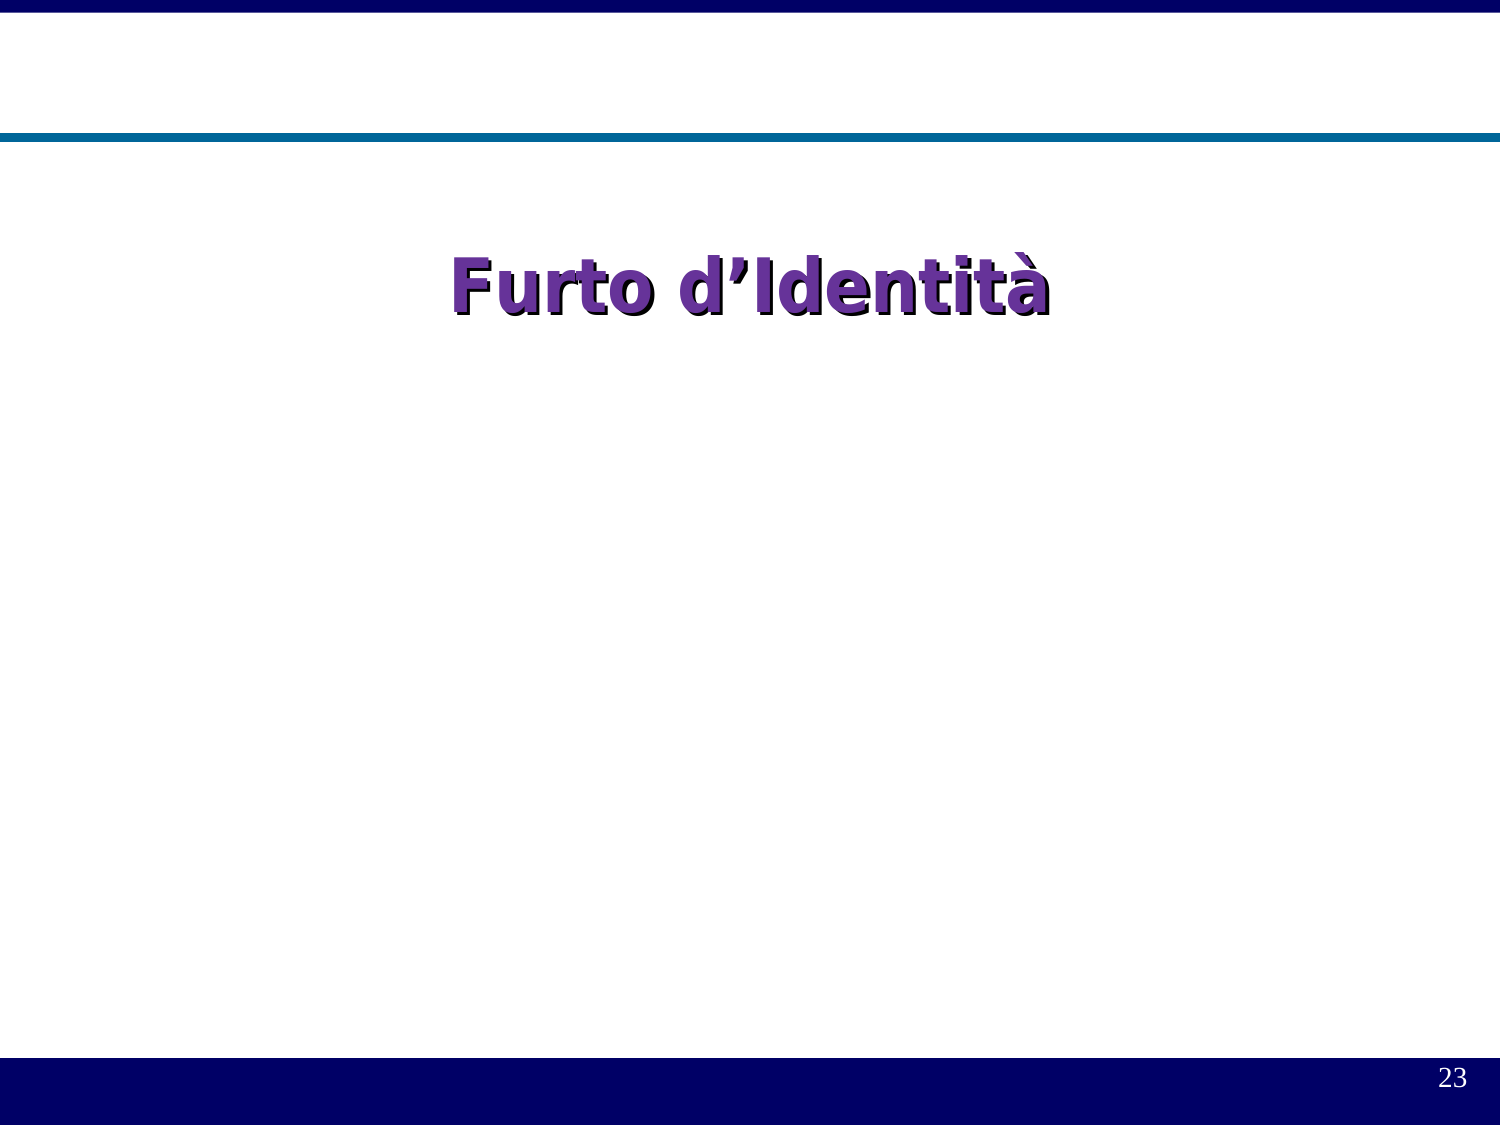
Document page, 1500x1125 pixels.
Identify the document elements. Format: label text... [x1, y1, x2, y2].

subtitle Furto d’Identità [30, 0, 1471, 580]
